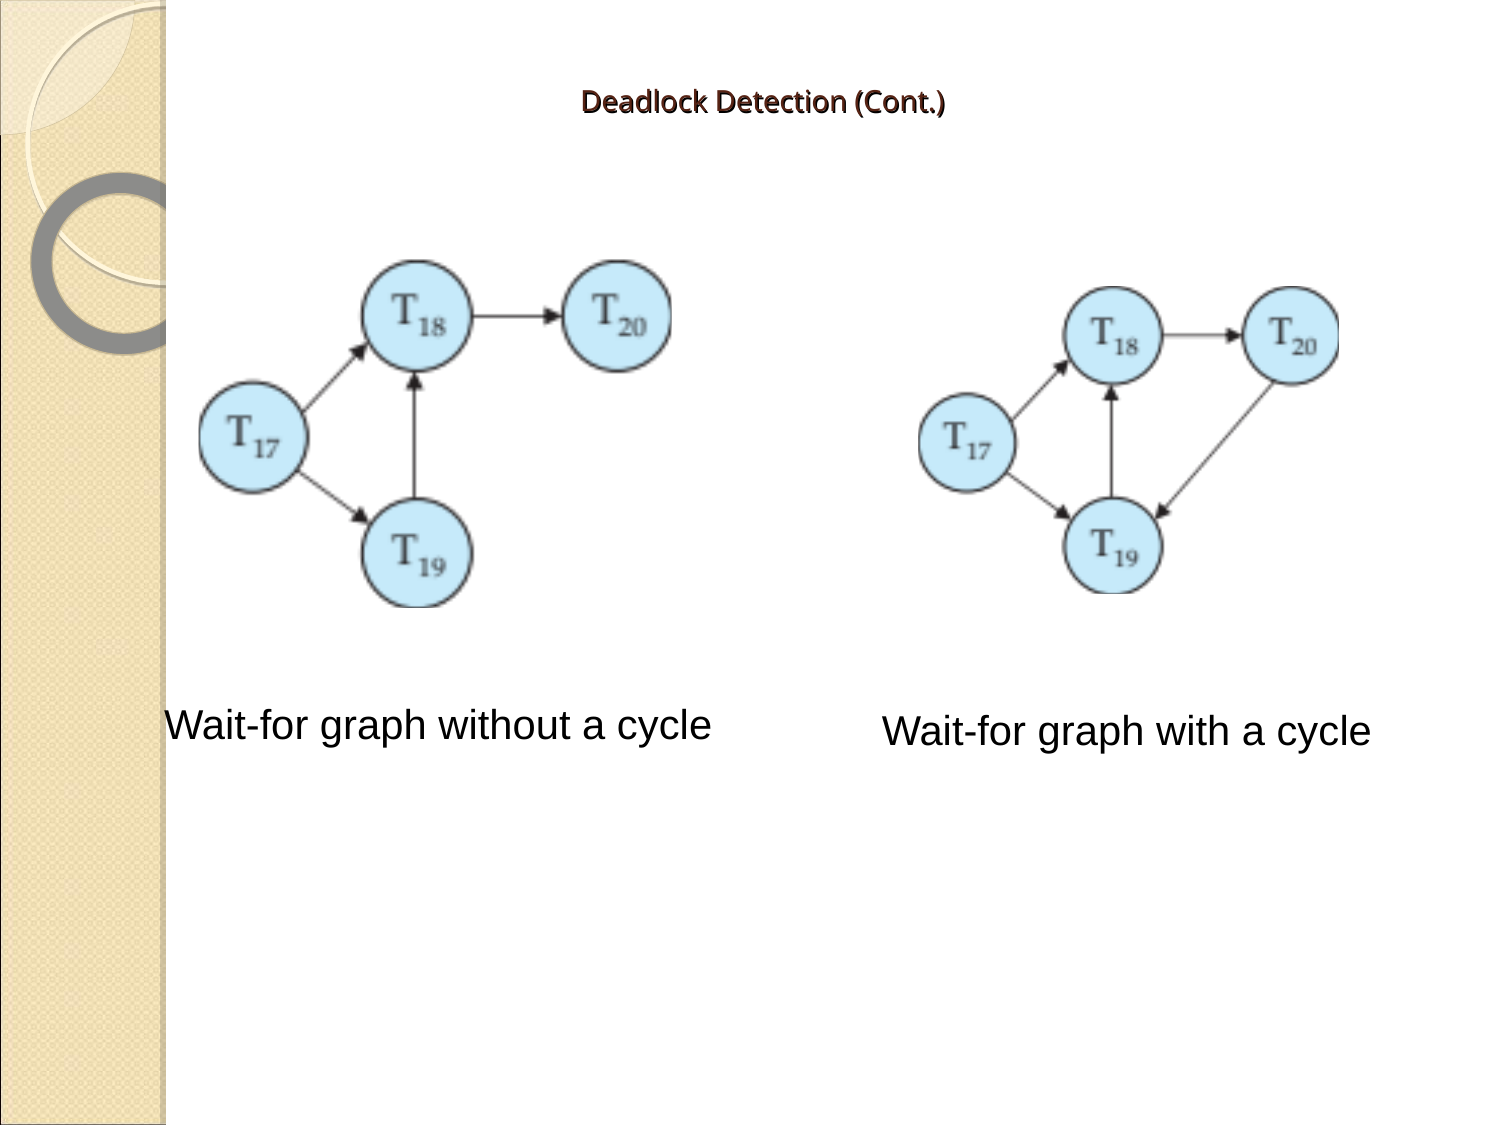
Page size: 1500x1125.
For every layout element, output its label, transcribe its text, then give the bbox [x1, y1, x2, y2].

picture [918, 286, 1339, 594]
title Deadlock Detection (Cont.) [99, 50, 1426, 150]
text_box Wait-for graph without a cycle [149, 690, 727, 756]
text_box Wait-for graph with a cycle [866, 696, 1387, 762]
picture [198, 258, 672, 608]
